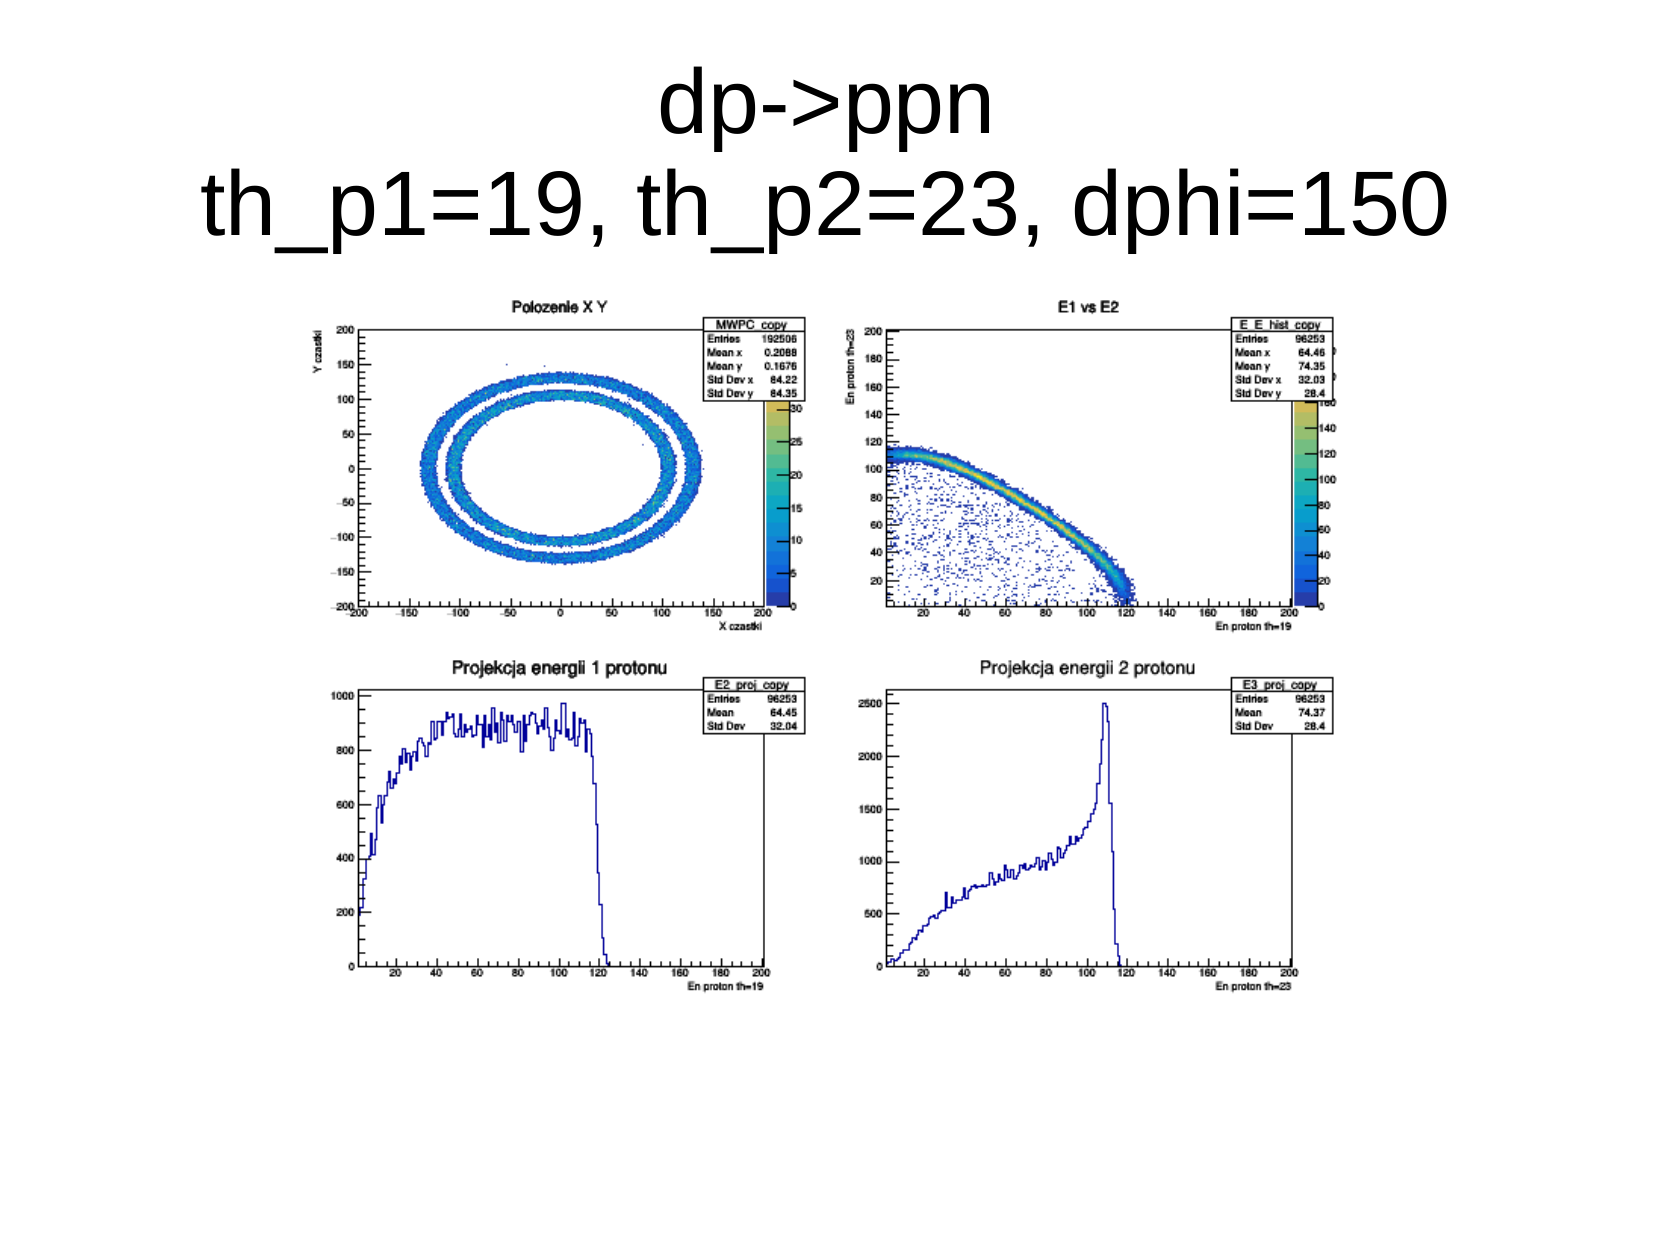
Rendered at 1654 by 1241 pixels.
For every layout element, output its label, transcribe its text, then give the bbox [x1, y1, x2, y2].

title dp->ppn th_p1=19, th_p2=23, dphi=150 [82, 49, 1571, 257]
picture [299, 290, 1355, 1010]
